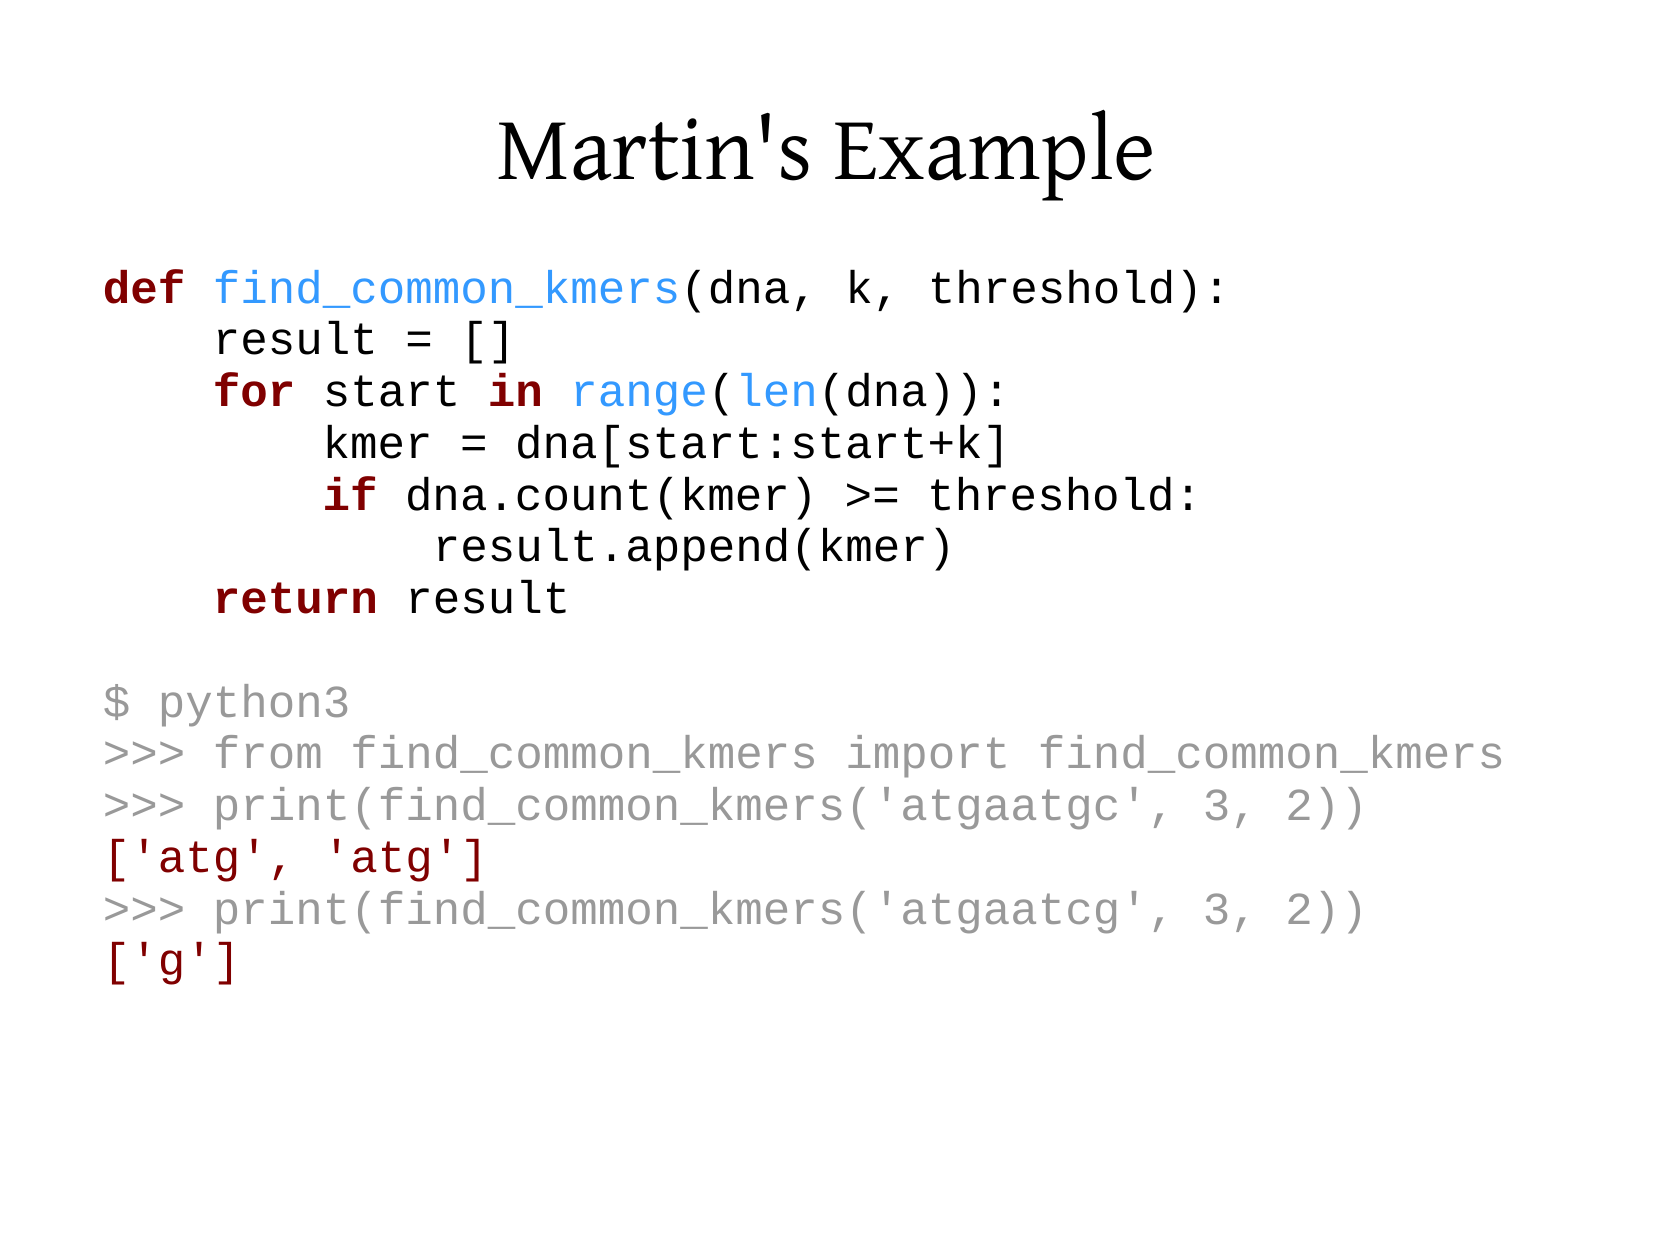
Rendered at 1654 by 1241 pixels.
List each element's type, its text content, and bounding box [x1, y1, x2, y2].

title Martin's Example [82, 49, 1571, 257]
text_box def find_common_kmers(dna, k, threshold): result = [] for start in range(len(dna)): kmer = dna[start:start+k] if dna.count(kmer) >= threshold: result.append(kmer) return result $ python3 >>> from find_common_kmers import find_common_kmers >>> print(find_common_kmers('atgaatgc', 3, 2)) ['atg', 'atg'] >>> print(find_common_kmers('atgaatcg', 3, 2)) ['g'] [88, 257, 1583, 1087]
